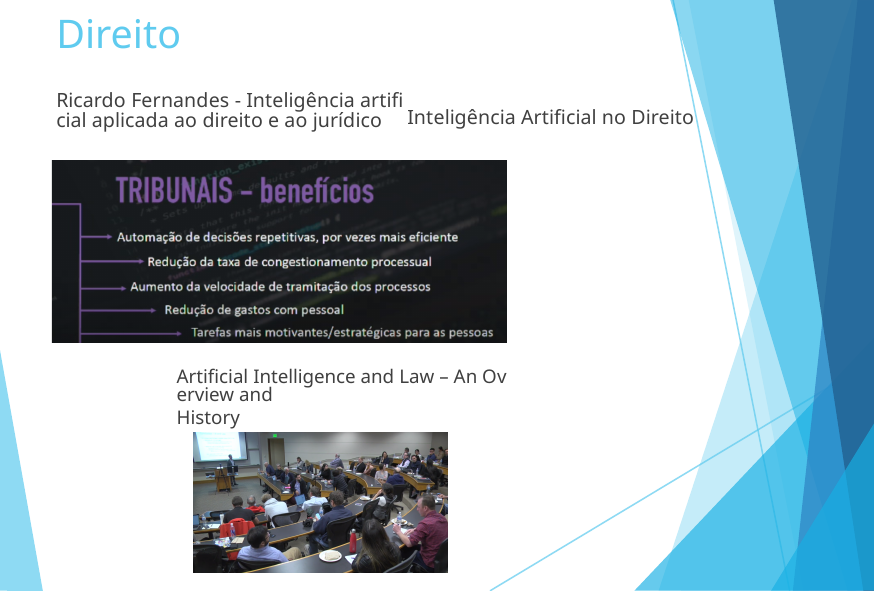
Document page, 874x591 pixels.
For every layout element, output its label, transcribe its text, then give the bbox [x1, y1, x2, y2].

picture [193, 432, 448, 573]
text_box Inteligência Artificial no Direito [392, 97, 759, 141]
list Ricardo Fernandes - Inteligência artificial aplicada ao direito e ao jurídico [41, 80, 428, 171]
text_box Artificial Intelligence and Law – An Overview and History [161, 357, 528, 419]
picture [51, 160, 509, 343]
title Direito [41, 1, 649, 97]
